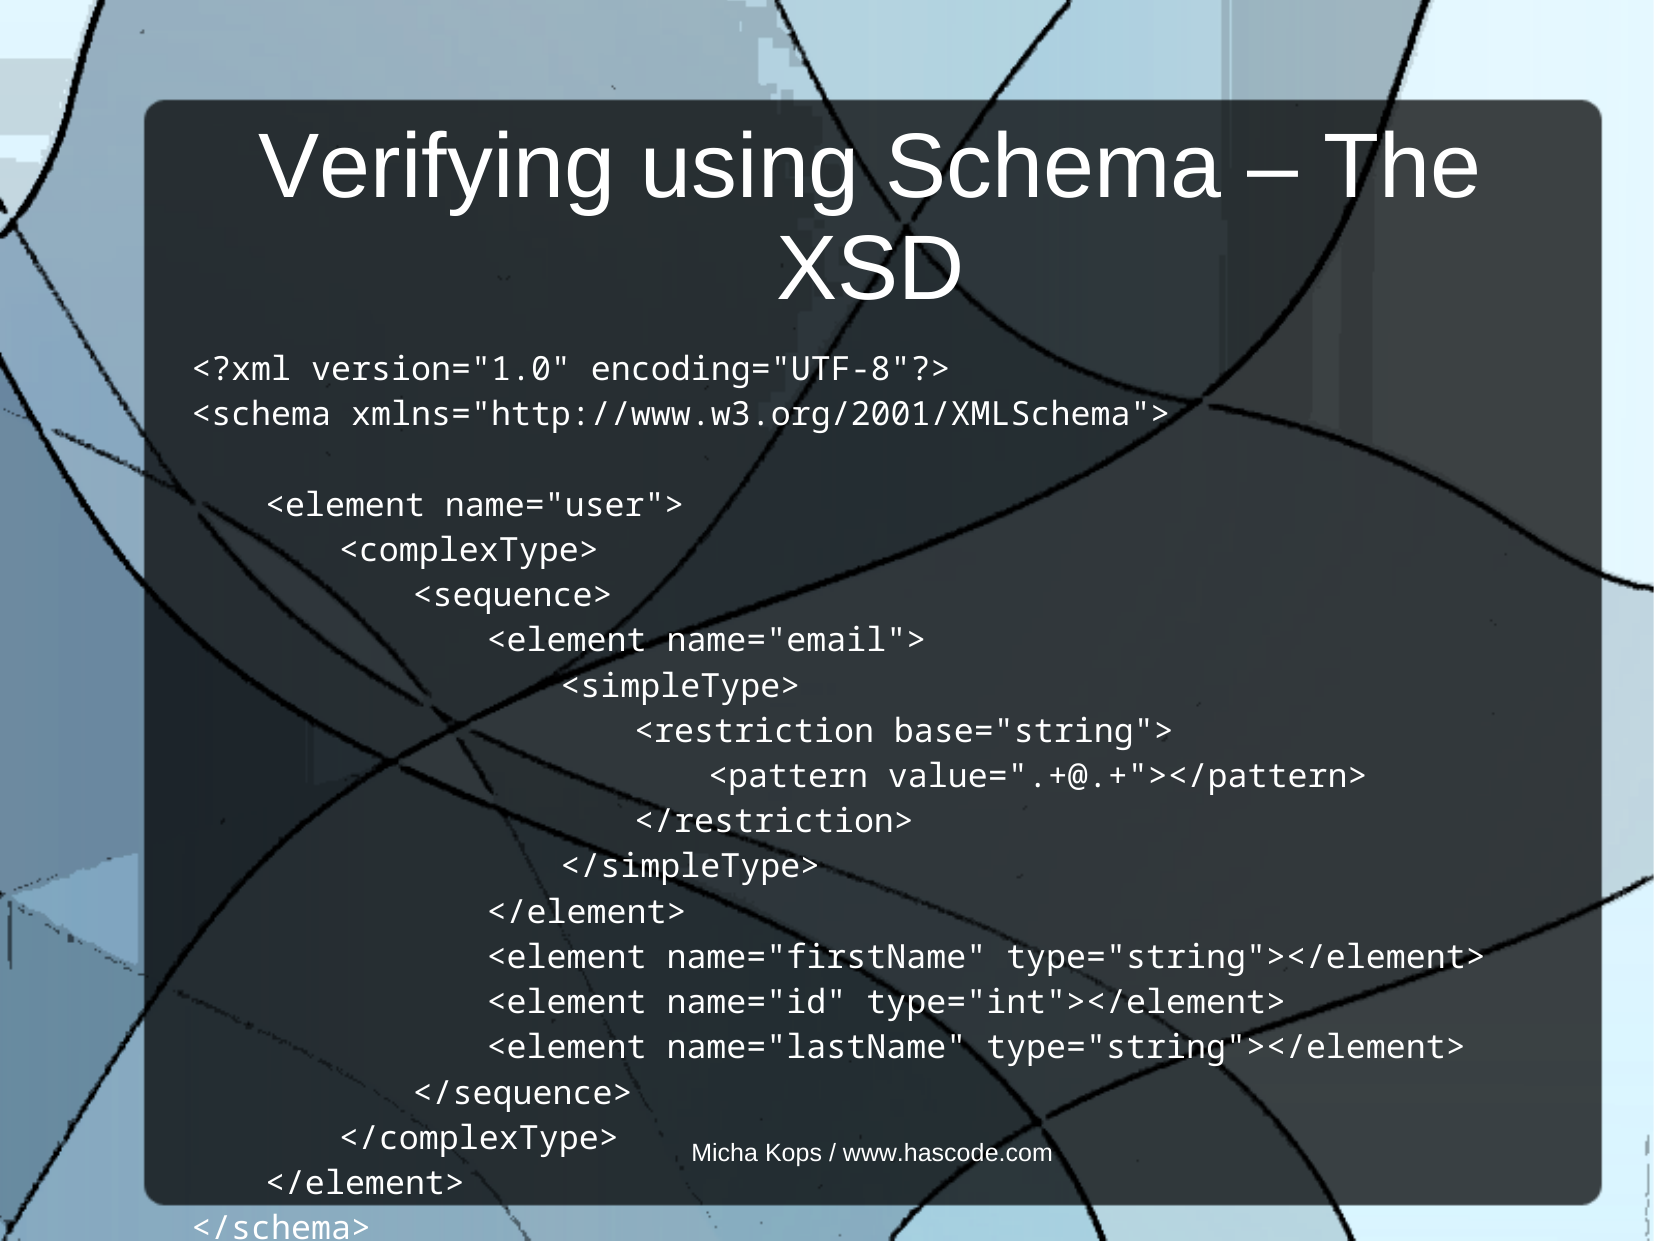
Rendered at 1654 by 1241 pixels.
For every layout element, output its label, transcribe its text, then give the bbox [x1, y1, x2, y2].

title Verifying using Schema – The XSD [159, 114, 1583, 320]
picture [0, 0, 1654, 1241]
text_box <?xml version="1.0" encoding="UTF-8"?> <schema xmlns="http://www.w3.org/2001/XMLSchema"> <element name="user"> <complexType> <sequence> <element name="email"> <simpleType> <restriction base="string"> <pattern value=".+@.+"></pattern> </restriction> </simpleType> </element> <element name="firstName" type="string"></element> <element name="id" type="int"></element> <element name="lastName" type="string"></element> </sequence> </complexType> </element> </schema> [176, 337, 1502, 1103]
